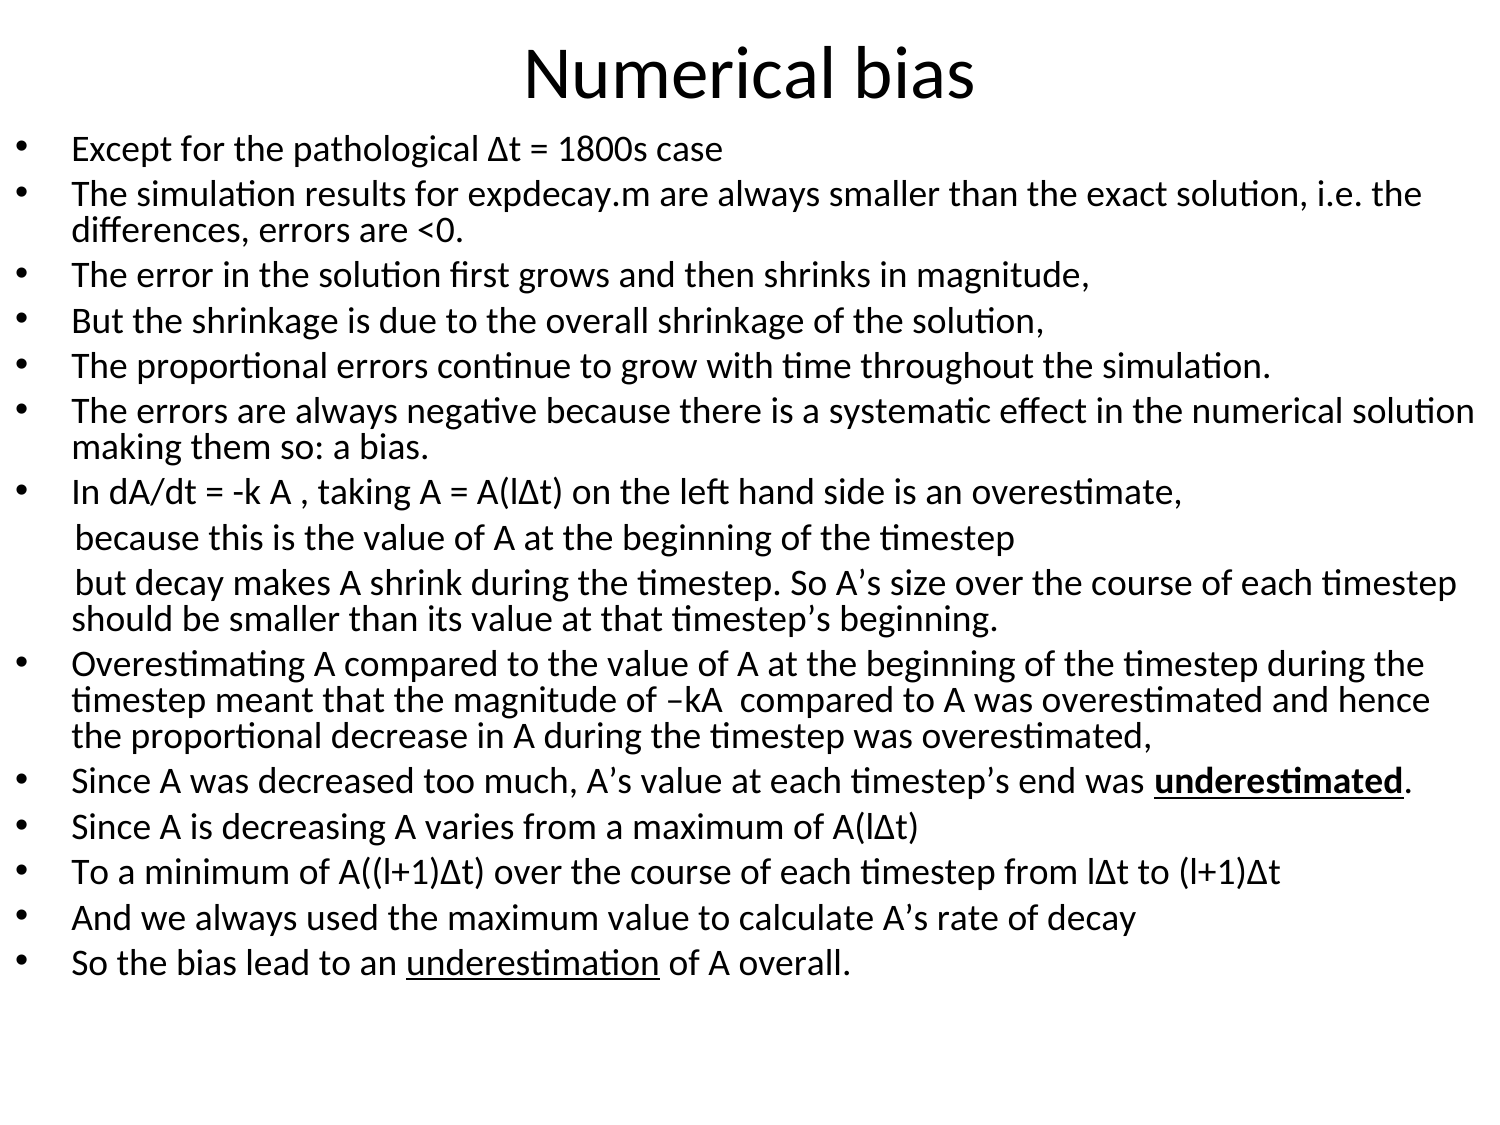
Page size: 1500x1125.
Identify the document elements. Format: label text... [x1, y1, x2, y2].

title Numerical bias [75, 12, 1426, 125]
list Except for the pathological Δt = 1800s case The simulation results for expdecay.m are always smaller than the exact solution, i.e. the differences, errors are <0. The error in the solution first grows and then shrinks in magnitude, But the shrinkage is due to the overall shrinkage of the solution, The proportional errors continue to grow with time throughout the simulation. The errors are always negative because there is a systematic effect in the numerical solution making them so: a bias. In dA/dt = -k A , taking A = A(lΔt) on the left hand side is an overestimate, because this is the value of A at the beginning of the timestep but decay makes A shrink during the timestep. So A’s size over the course of each timestep should be smaller than its value at that timestep’s beginning. Overestimating A compared to the value of A at the beginning of the timestep during the timestep meant that the magnitude of –kA compared to A was overestimated and hence the proportional decrease in A during the timestep was overestimated, Since A was decreased too much, A’s value at each timestep’s end was underestimated. Since A is decreasing A varies from a maximum of A(lΔt) To a minimum of A((l+1)Δt) over the course of each timestep from lΔt to (l+1)Δt And we always used the maximum value to calculate A’s rate of decay So the bias lead to an underestimation of A overall. [0, 125, 1500, 1101]
